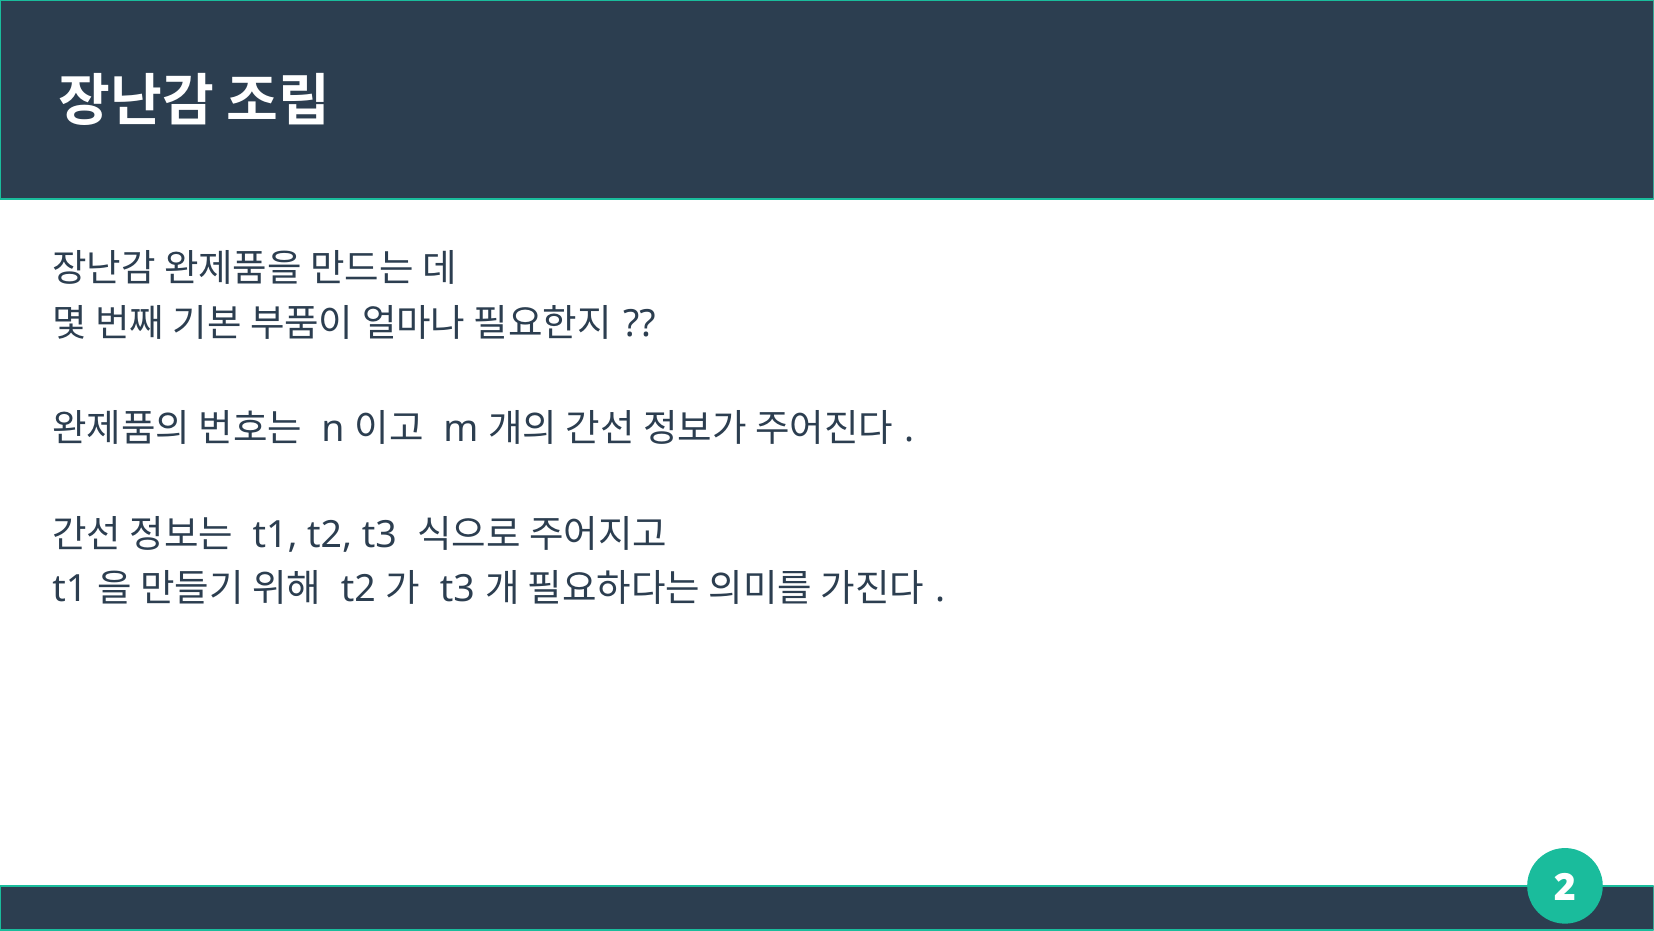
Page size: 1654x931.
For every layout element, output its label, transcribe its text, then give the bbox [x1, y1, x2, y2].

text_box 장난감 완제품을 만드는 데 몇 번째 기본 부품이 얼마나 필요한지?? 완제품의 번호는 n이고 m개의 간선 정보가 주어진다. 간선 정보는 t1, t2, t3 식으로 주어지고 t1을 만들기 위해 t2가 t3개 필요하다는 의미를 가진다. [37, 230, 1576, 825]
title 장난감 조립 [59, 37, 1595, 156]
